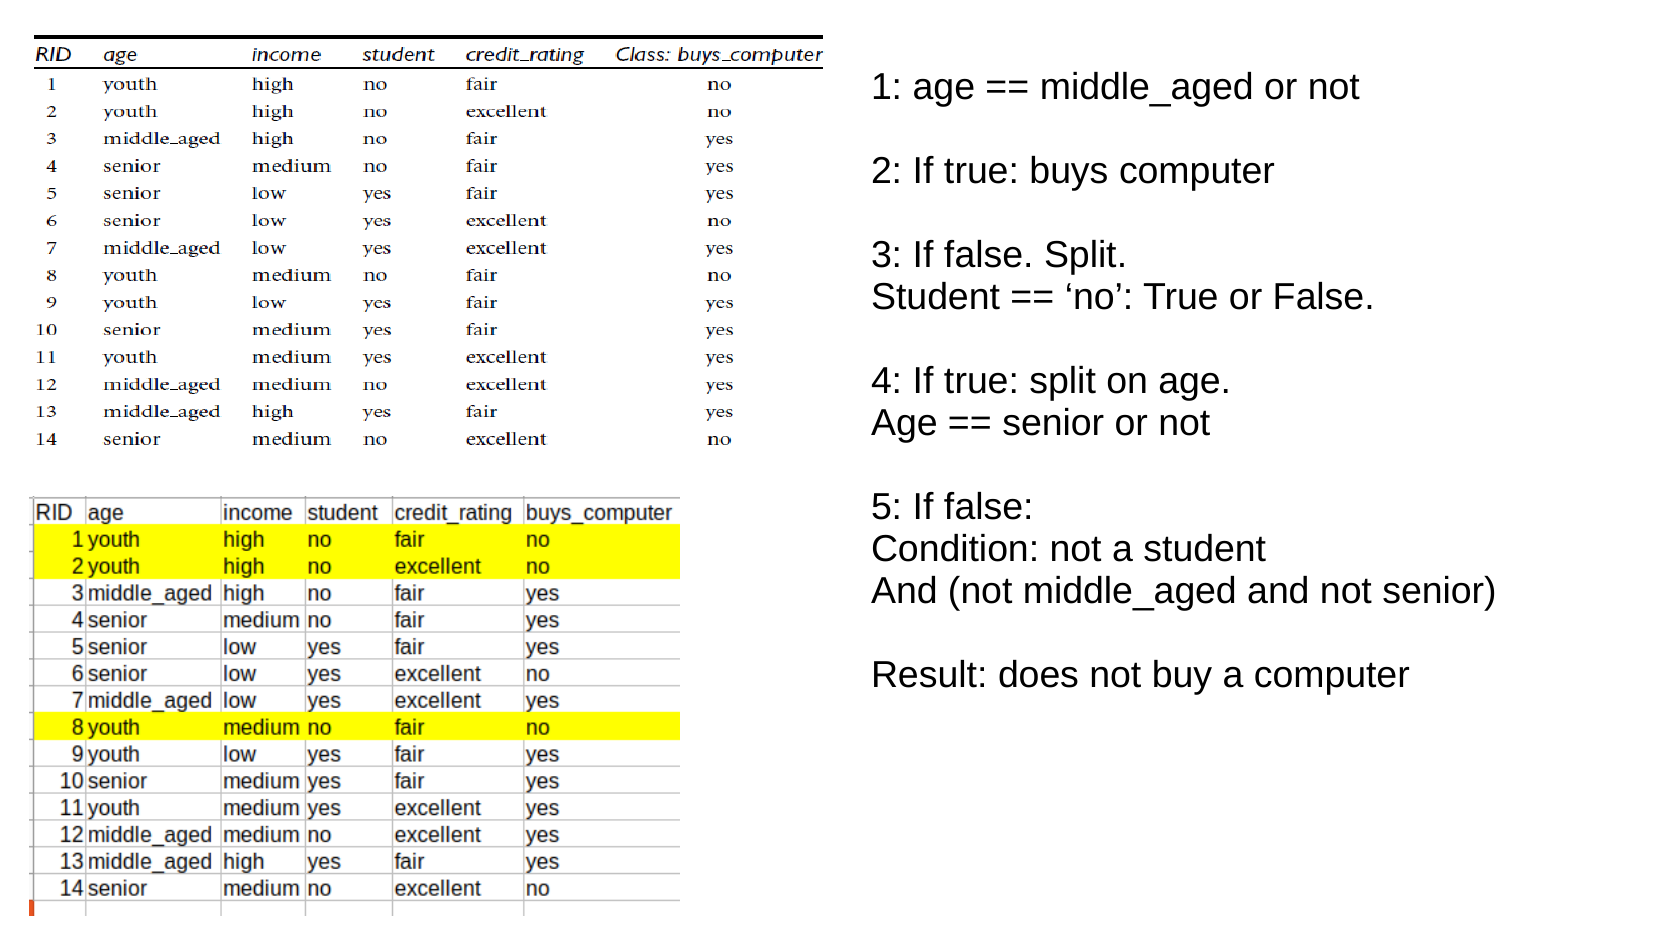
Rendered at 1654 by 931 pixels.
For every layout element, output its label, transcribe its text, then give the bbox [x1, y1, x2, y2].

picture [29, 29, 829, 447]
text_box 1: age == middle_aged or not 2: If true: buys computer 3: If false. Split. Student == ‘no’: True or False. 4: If true: split on age. Age == senior or not 5: If false: Condition: not a student And (not middle_aged and not senior) Result: does not buy a computer [856, 58, 1625, 703]
picture [29, 496, 680, 916]
